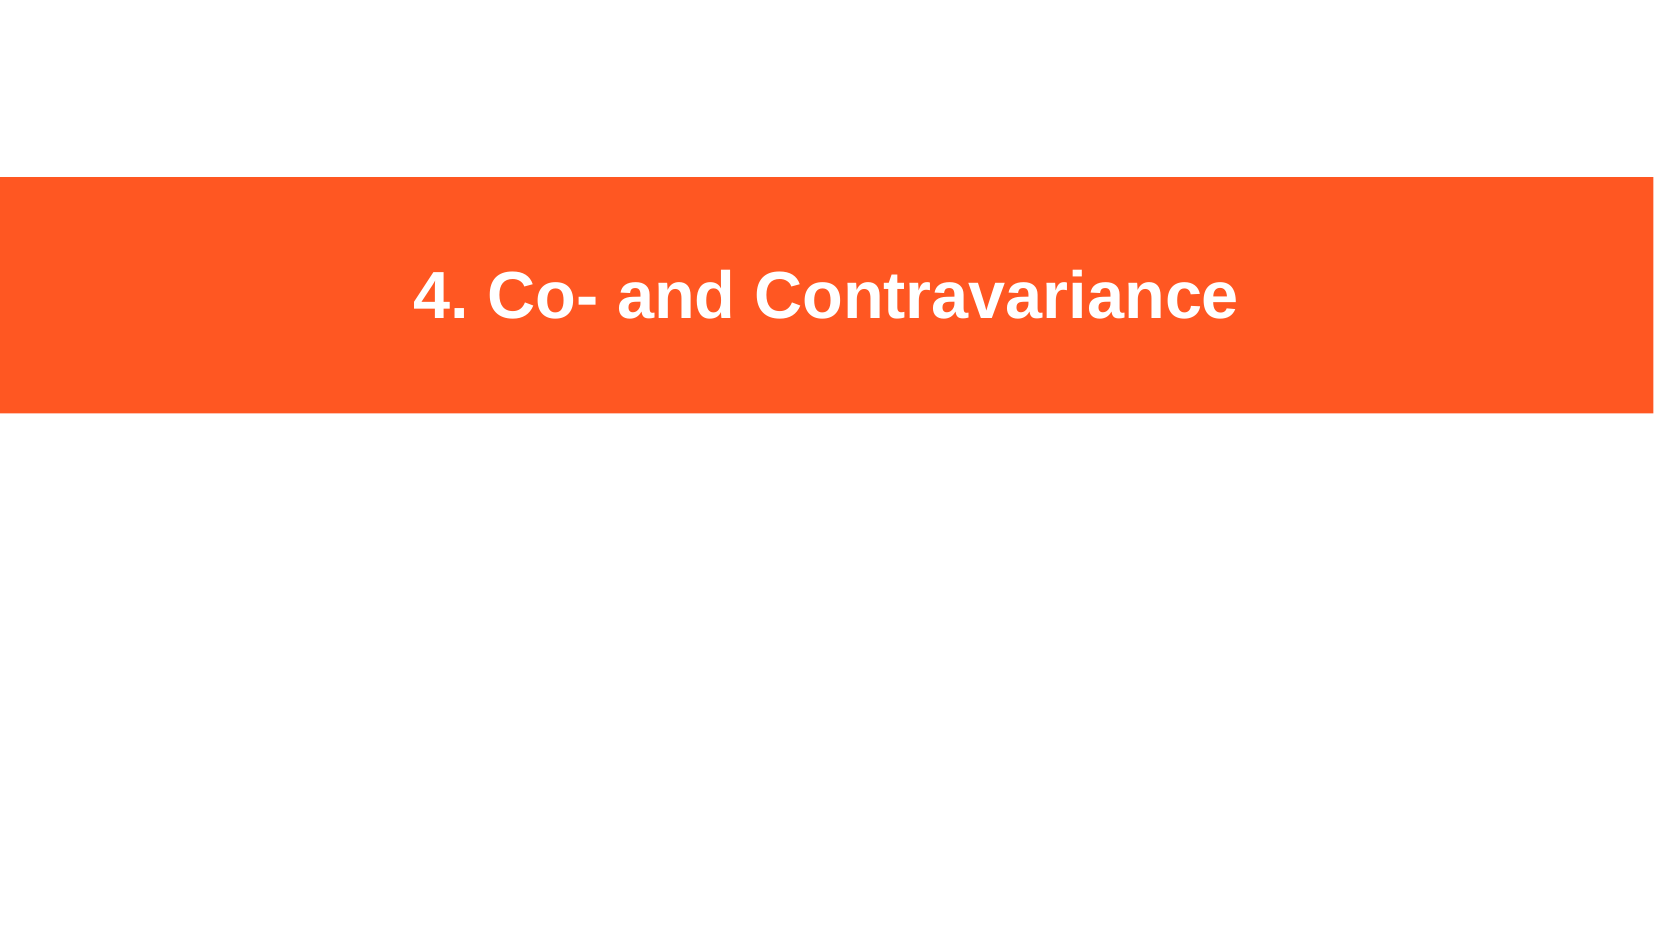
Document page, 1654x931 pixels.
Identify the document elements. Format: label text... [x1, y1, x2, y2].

title 4. Co- and Contravariance [0, 177, 1654, 414]
